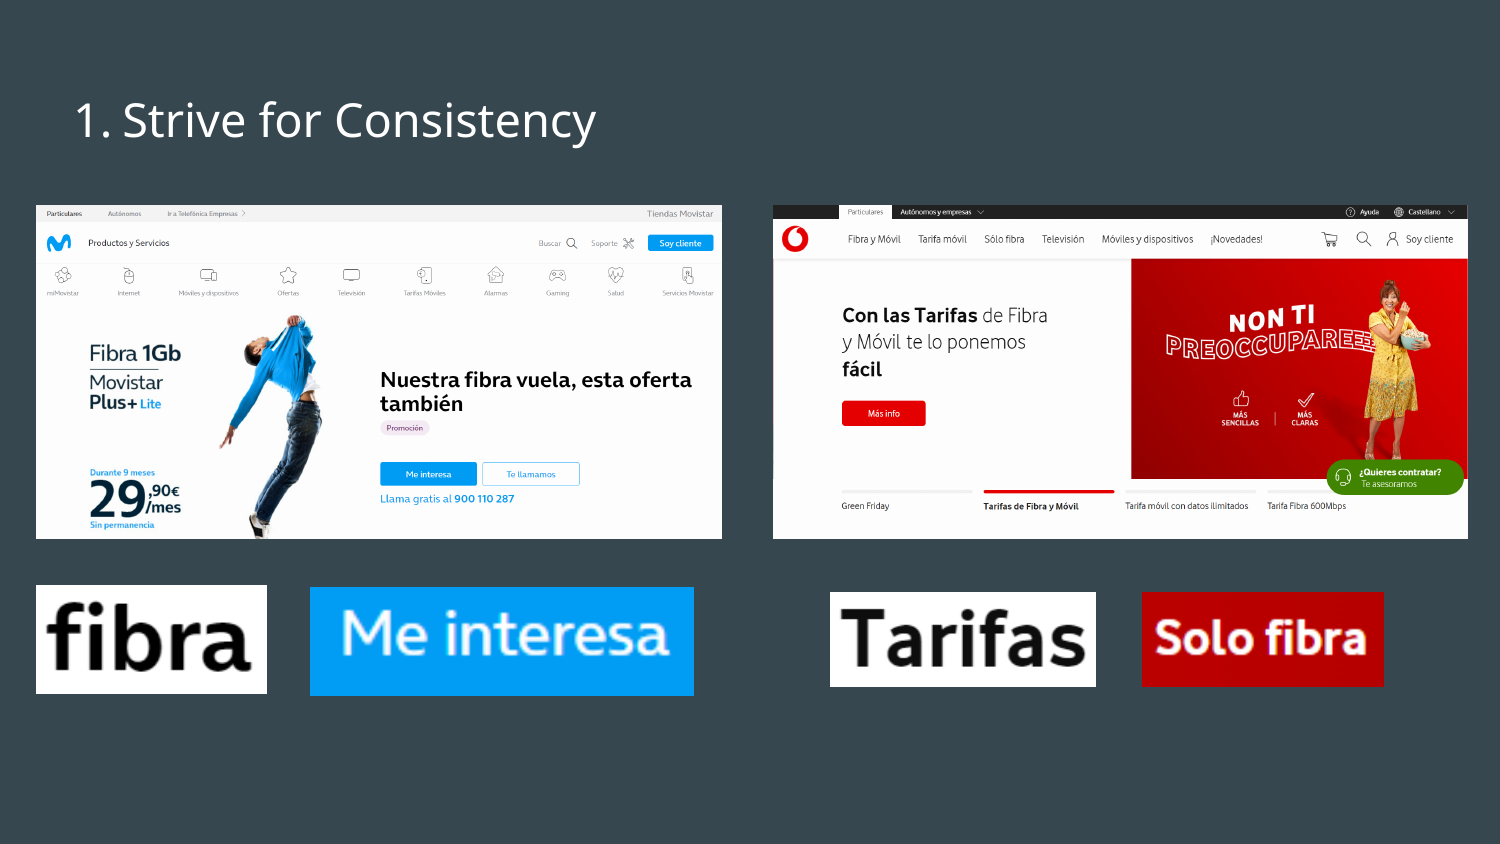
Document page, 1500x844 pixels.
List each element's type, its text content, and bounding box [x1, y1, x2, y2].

picture [1142, 592, 1384, 687]
picture [773, 205, 1468, 539]
picture [830, 592, 1096, 687]
picture [310, 587, 694, 696]
picture [36, 205, 722, 539]
picture [36, 585, 267, 694]
title Strive for Consistency [51, 72, 1449, 167]
